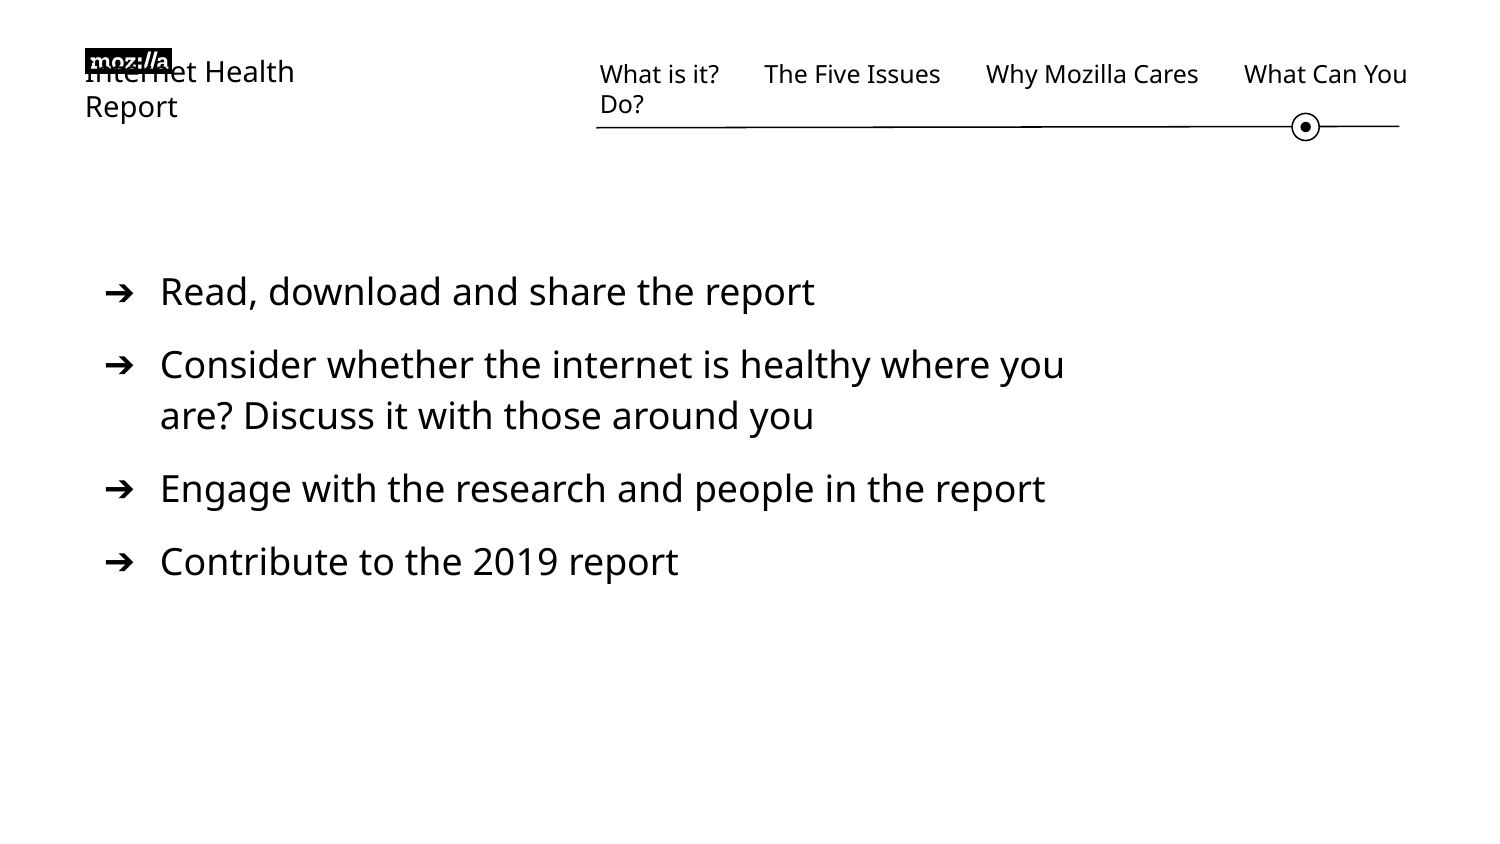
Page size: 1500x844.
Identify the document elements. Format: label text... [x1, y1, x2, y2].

picture [85, 48, 172, 73]
text_box [1292, 113, 1320, 141]
picture [99, 68, 107, 73]
text_box Read, download and share the report Consider whether the internet is healthy where you are? Discuss it with those around you Engage with the research and people in the report Contribute to the 2019 report [69, 239, 1147, 604]
picture [127, 68, 135, 73]
picture [156, 68, 164, 73]
text_box Internet Health Report [69, 73, 399, 104]
text_box What is it? The Five Issues Why Mozilla Cares What Can You Do? [584, 65, 1430, 111]
